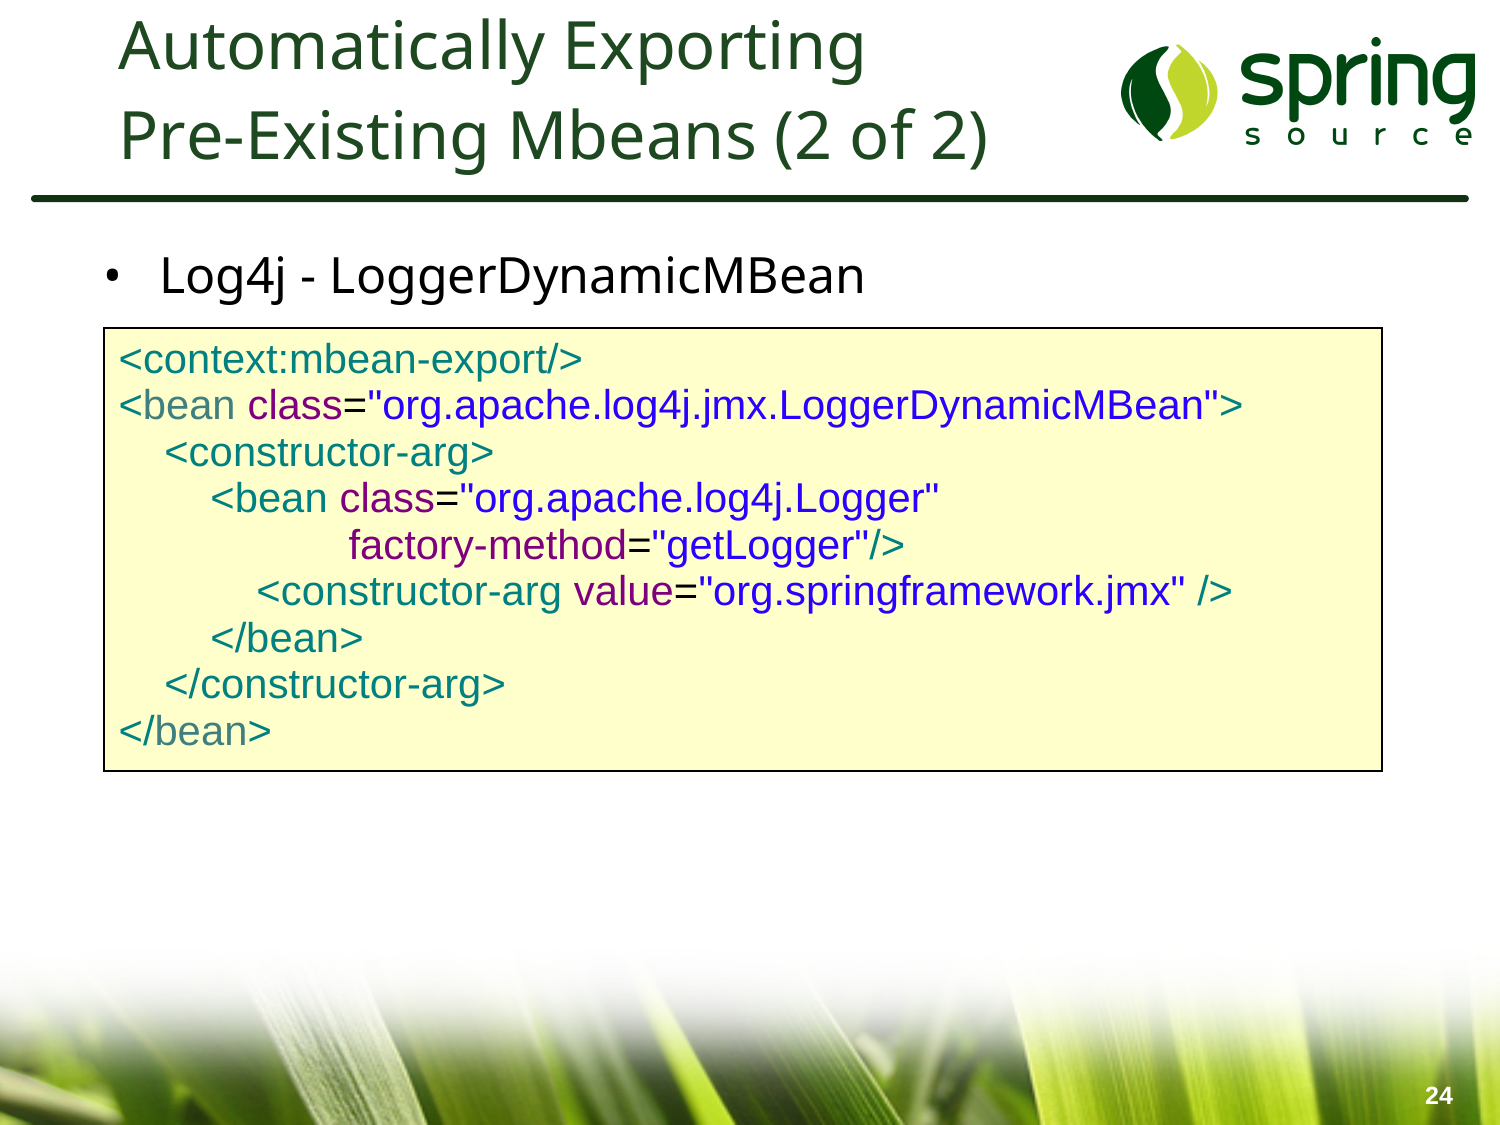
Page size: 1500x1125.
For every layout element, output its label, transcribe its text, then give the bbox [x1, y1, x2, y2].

picture [0, 944, 1500, 1125]
title Automatically Exporting Pre-Existing Mbeans (2 of 2) [103, 0, 1136, 178]
text_box <context:mbean-export/> <bean class="org.apache.log4j.jmx.LoggerDynamicMBean"> <constructor-arg> <bean class="org.apache.log4j.Logger" factory-method="getLogger"/> <constructor-arg value="org.springframework.jmx" /> </bean> </constructor-arg> </bean> [103, 327, 1382, 772]
picture [1136, 37, 1475, 145]
list Log4j - LoggerDynamicMBean [103, 239, 1394, 970]
